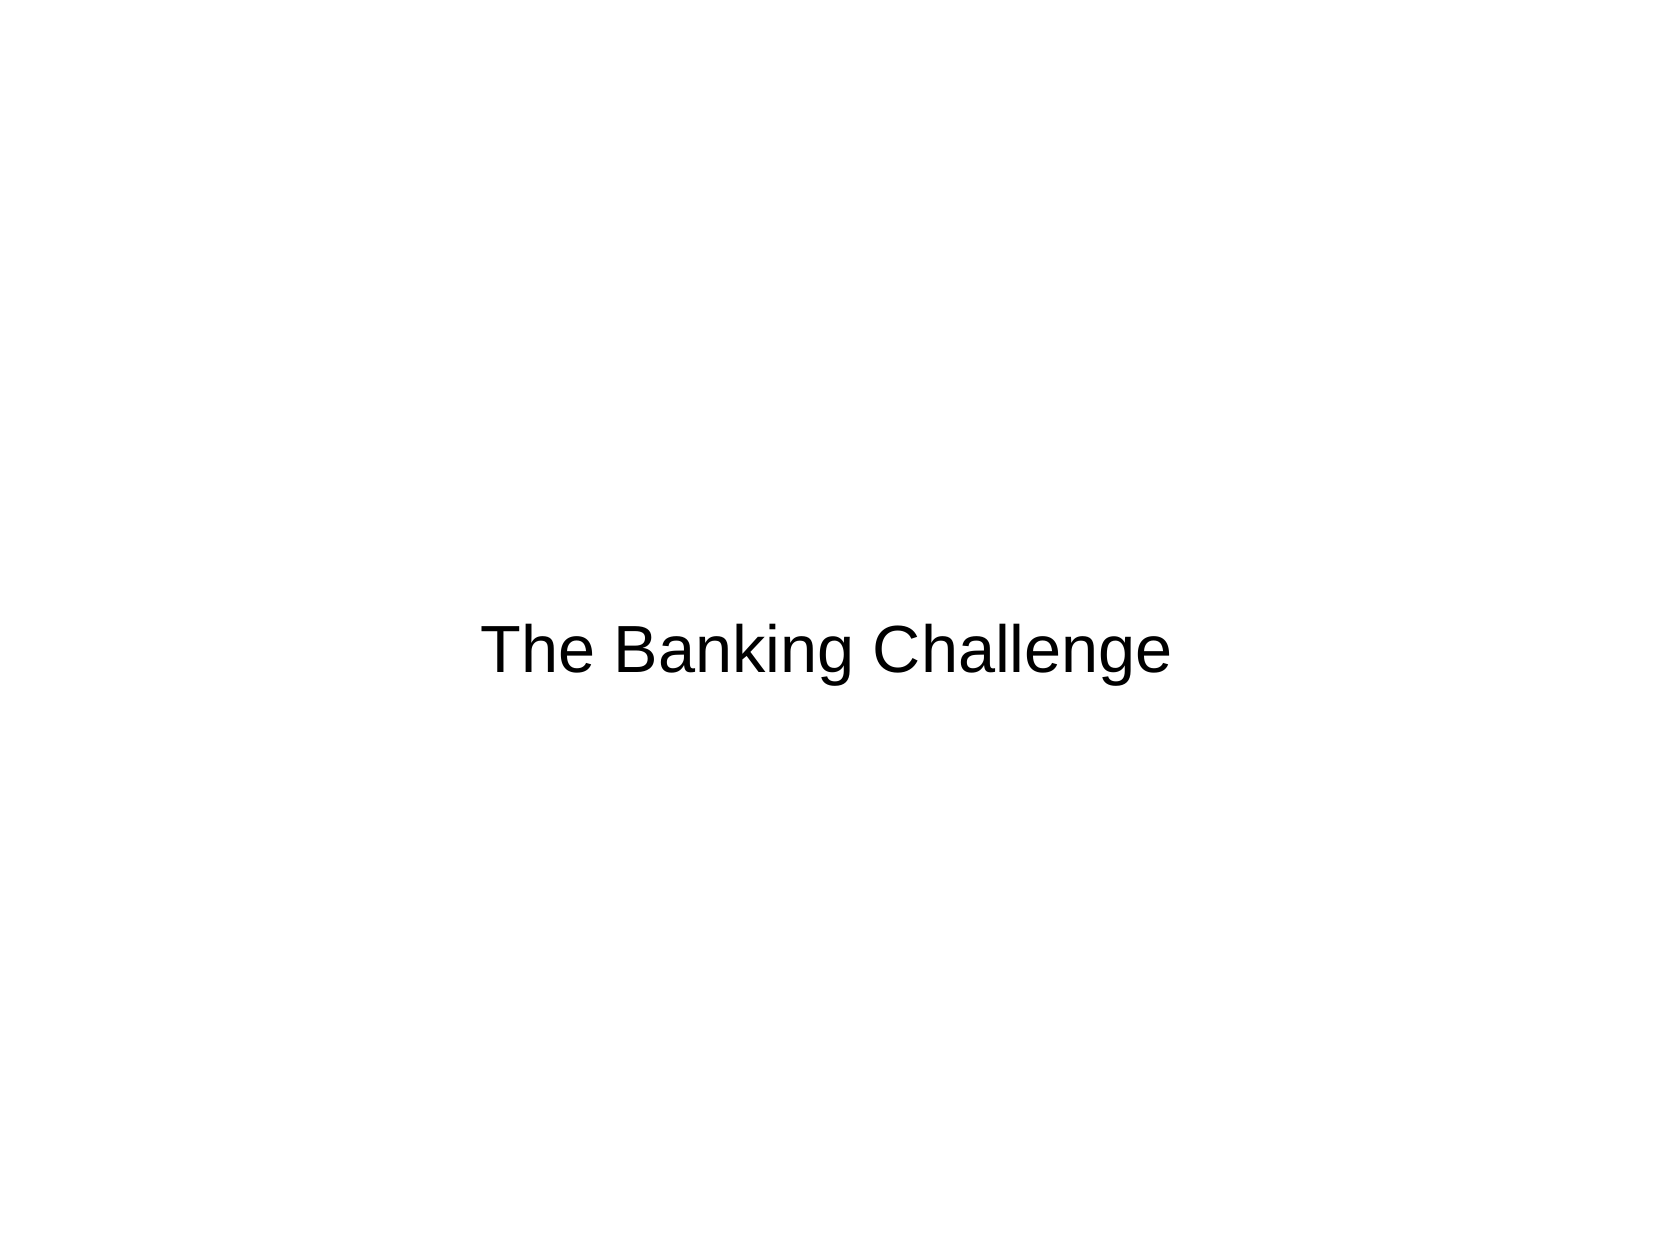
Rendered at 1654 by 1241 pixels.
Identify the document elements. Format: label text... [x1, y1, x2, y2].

subtitle The Banking Challenge [82, 290, 1571, 1010]
